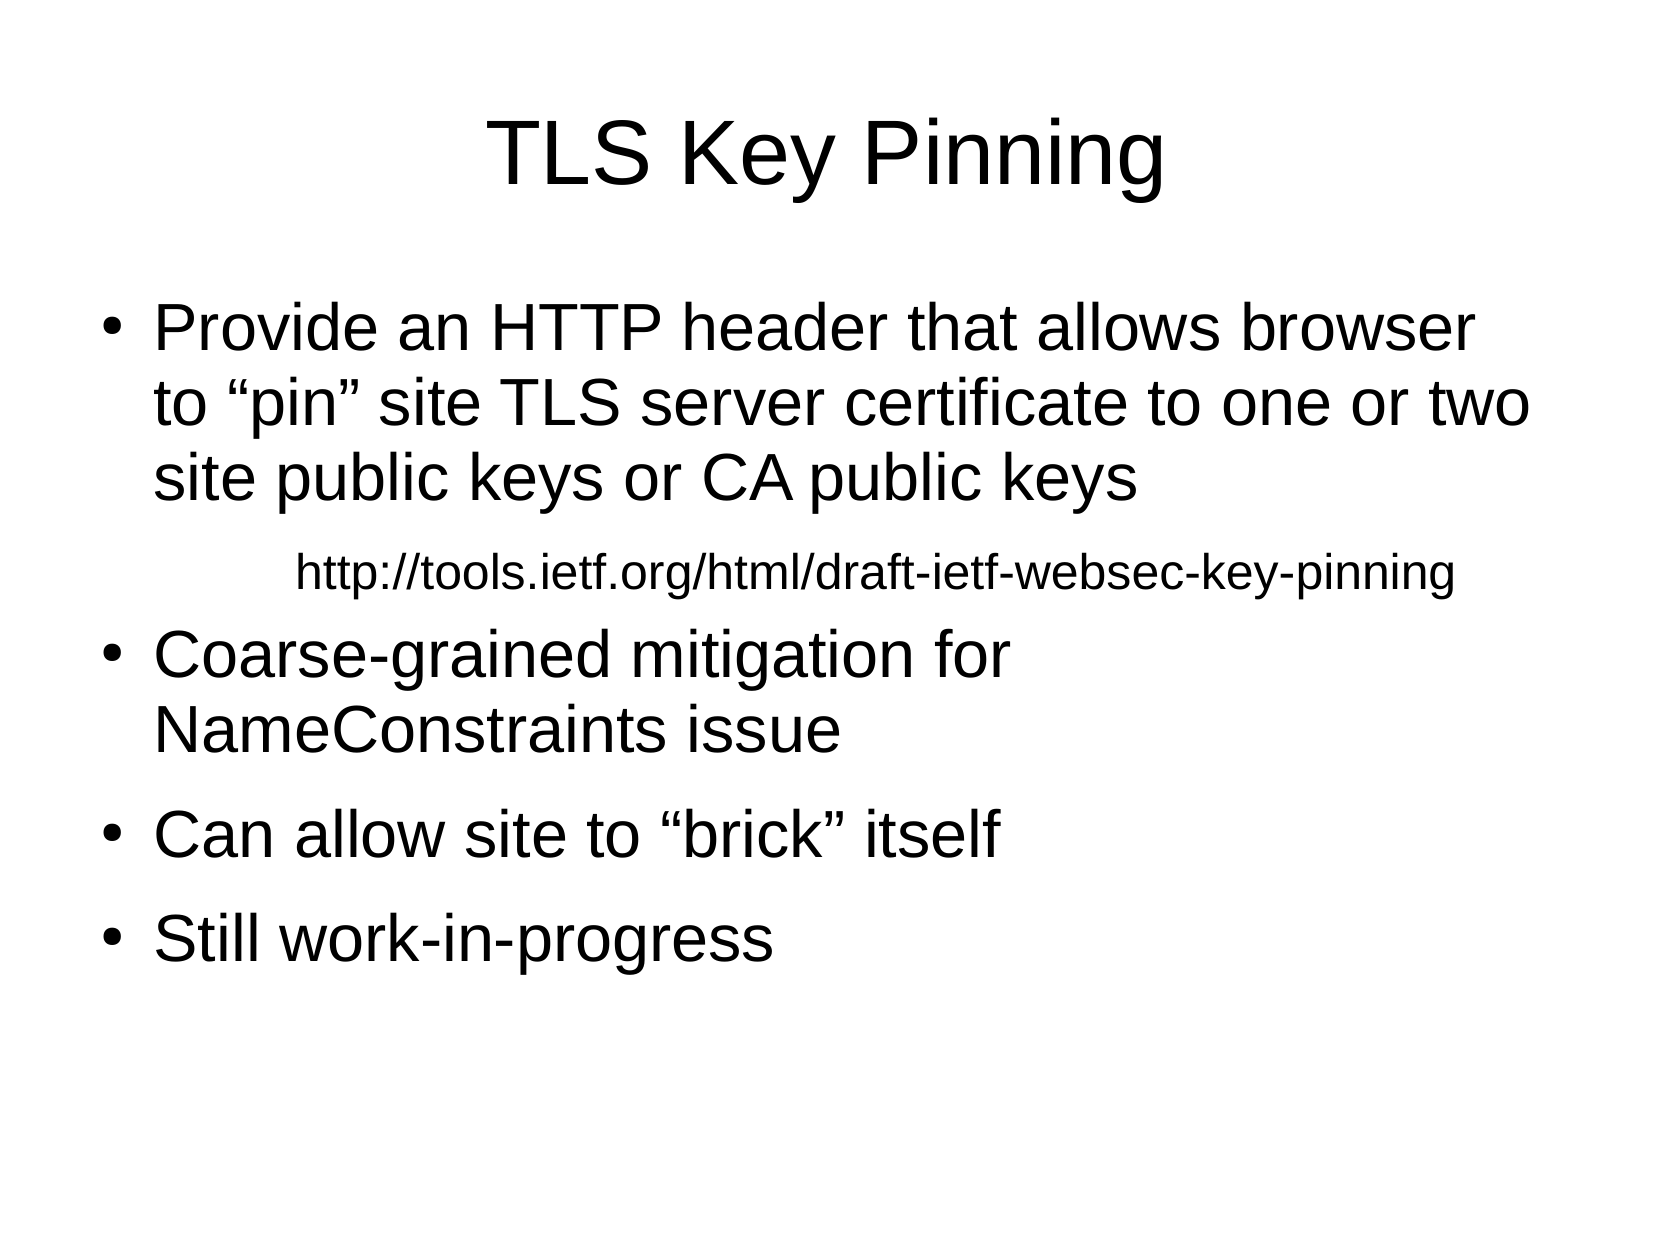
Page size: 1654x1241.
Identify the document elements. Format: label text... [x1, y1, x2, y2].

title TLS Key Pinning [82, 49, 1571, 257]
list Provide an HTTP header that allows browser to “pin” site TLS server certificate to one or two site public keys or CA public keys http://tools.ietf.org/html/draft-ietf-websec-key-pinning Coarse-grained mitigation for NameConstraints issue Can allow site to “brick” itself Still work-in-progress [82, 290, 1538, 1010]
